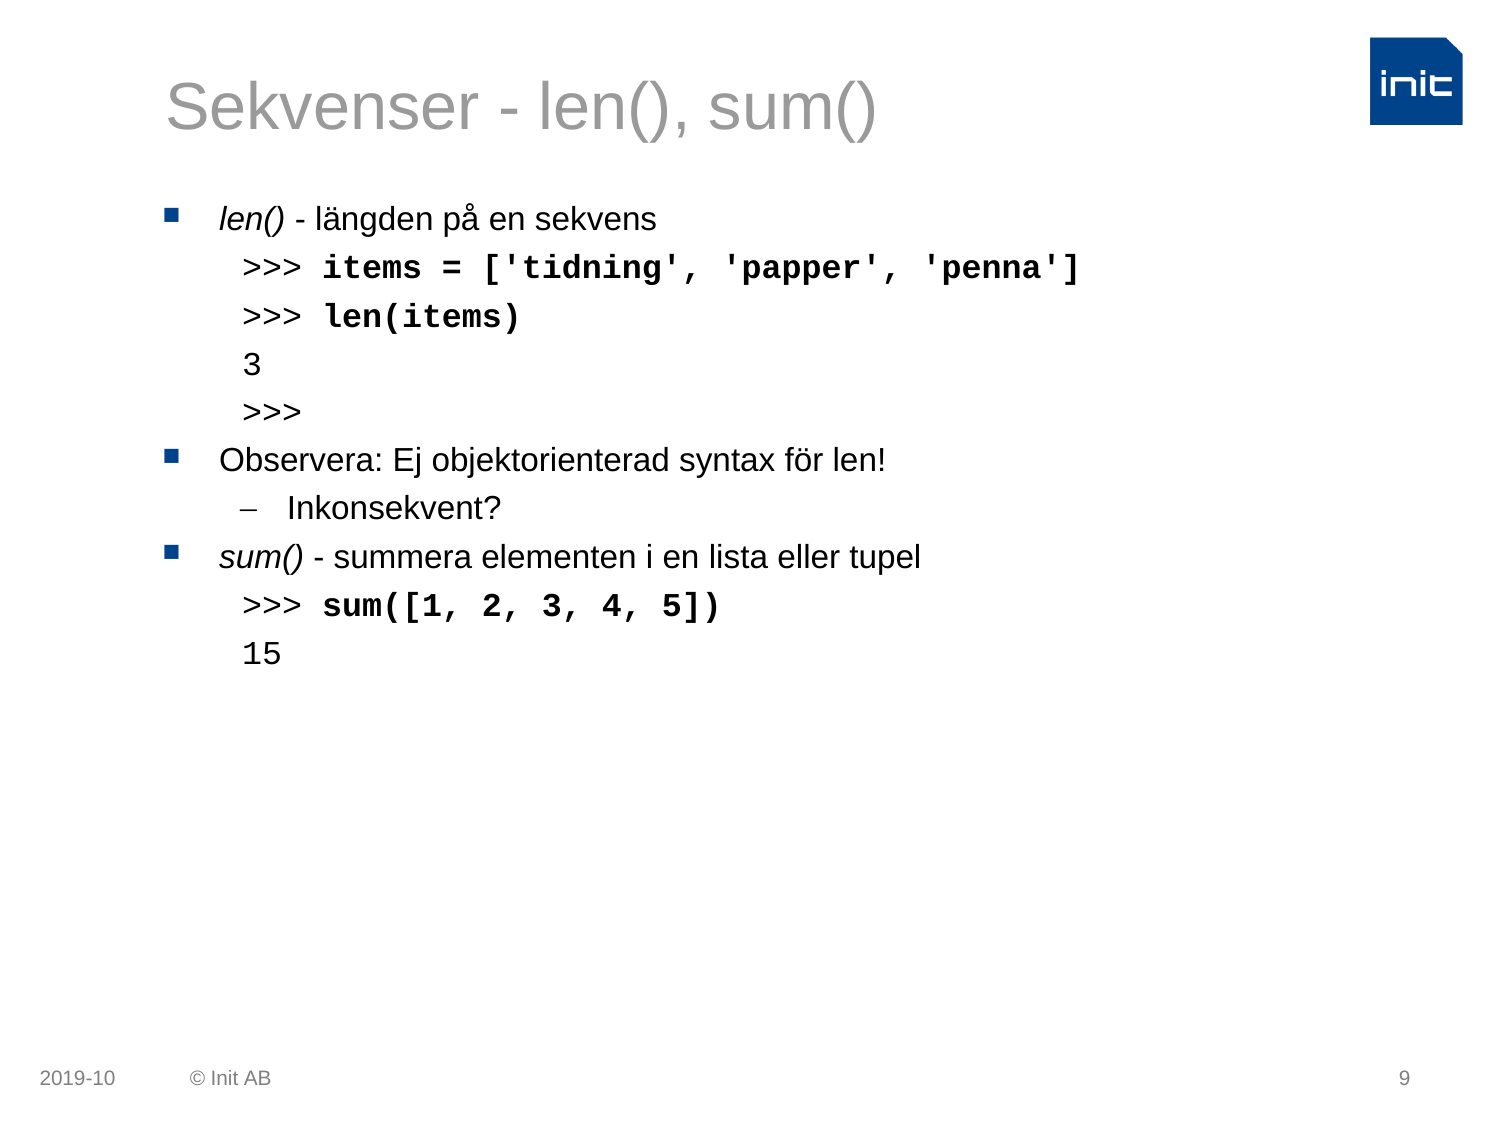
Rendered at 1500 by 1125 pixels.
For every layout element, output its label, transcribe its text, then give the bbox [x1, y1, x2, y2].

picture [1370, 37, 1463, 125]
text_box Sekvenser - len(), sum() [150, 0, 1351, 151]
text_box © Init AB [174, 1037, 1326, 1098]
text_box <nummer> [1350, 1037, 1426, 1098]
text_box 2019-10 [24, 1037, 151, 1098]
text_box len() - längden på en sekvens >>> items = ['tidning', 'papper', 'penna'] >>> len(items) 3 >>> Observera: Ej objektorienterad syntax för len! Inkonsekvent? sum() - summera elementen i en lista eller tupel >>> sum([1, 2, 3, 4, 5]) 15 [150, 189, 1351, 963]
